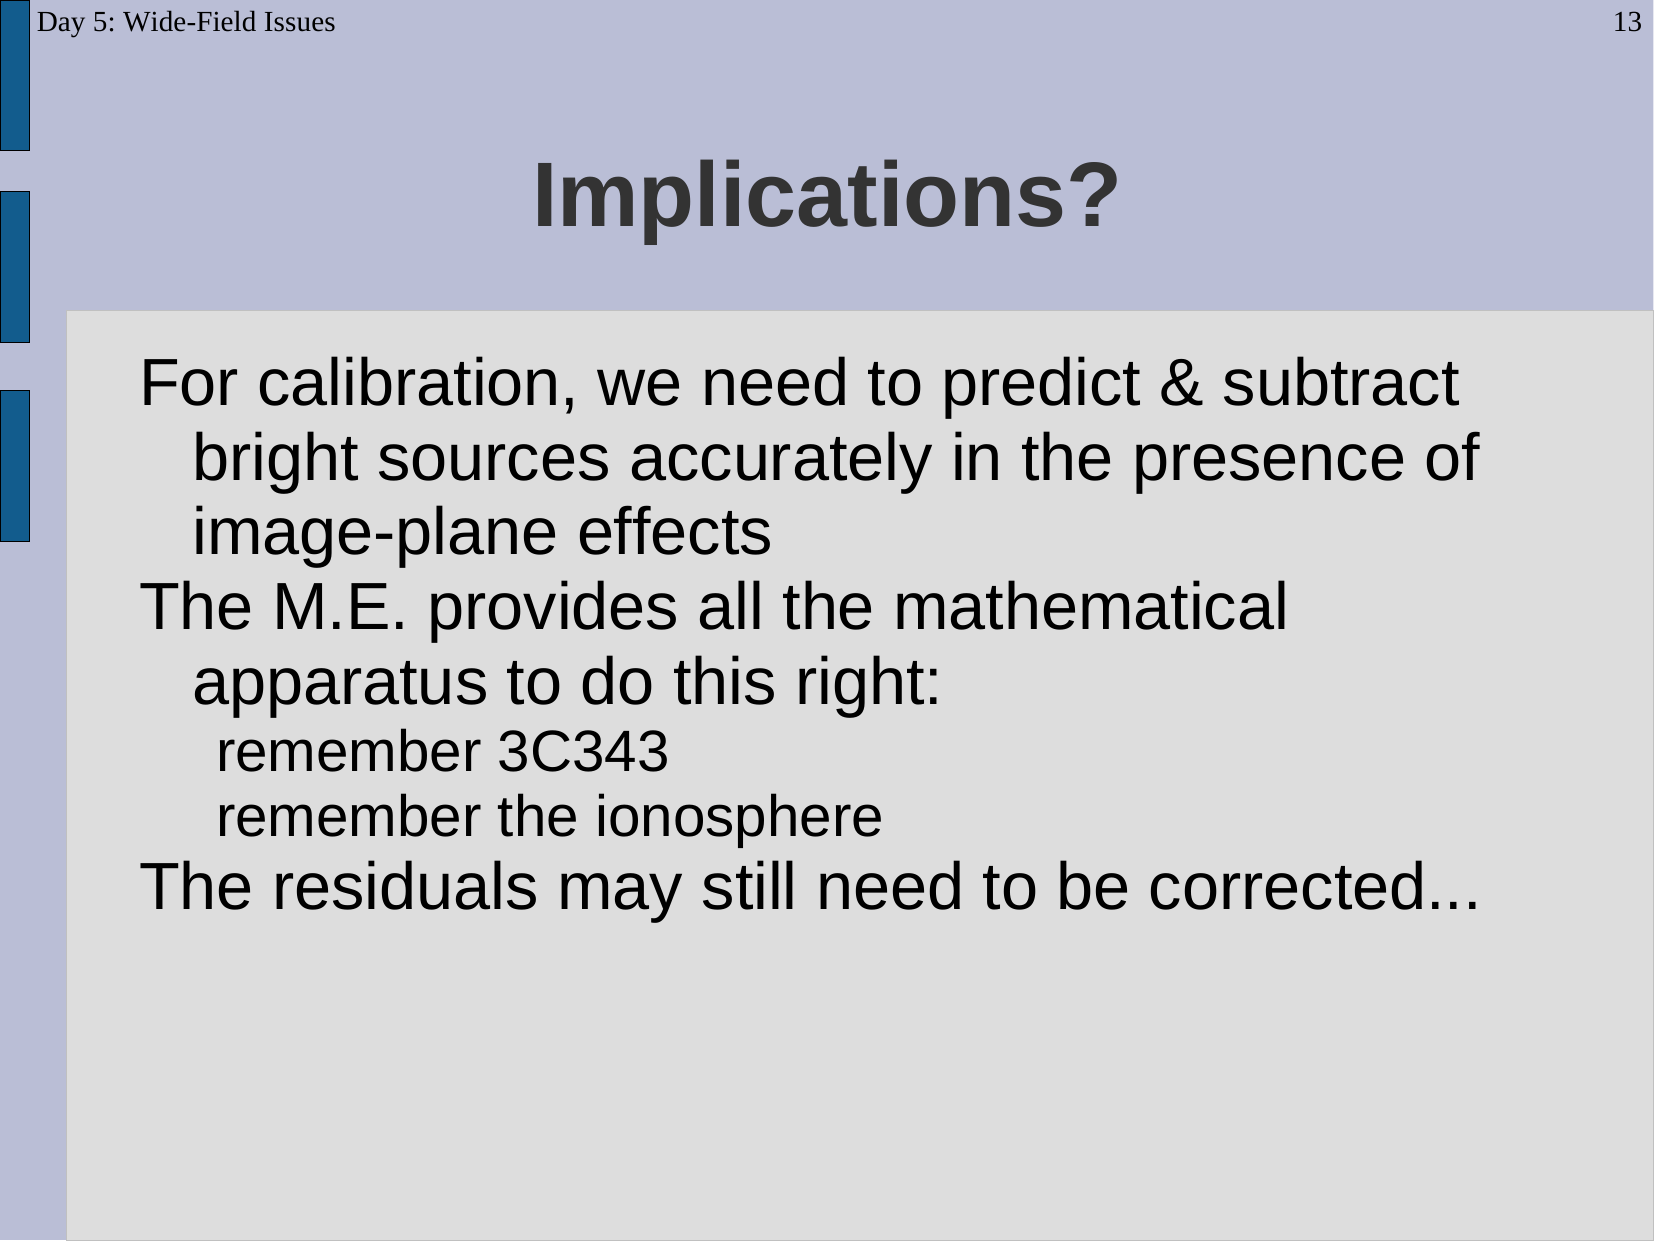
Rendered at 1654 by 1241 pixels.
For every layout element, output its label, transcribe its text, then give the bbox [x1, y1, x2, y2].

list For calibration, we need to predict & subtract bright sources accurately in the presence of image-plane effects The M.E. provides all the mathematical apparatus to do this right: remember 3C343 remember the ionosphere The residuals may still need to be corrected... [121, 344, 1534, 1112]
title Implications? [121, 98, 1534, 291]
